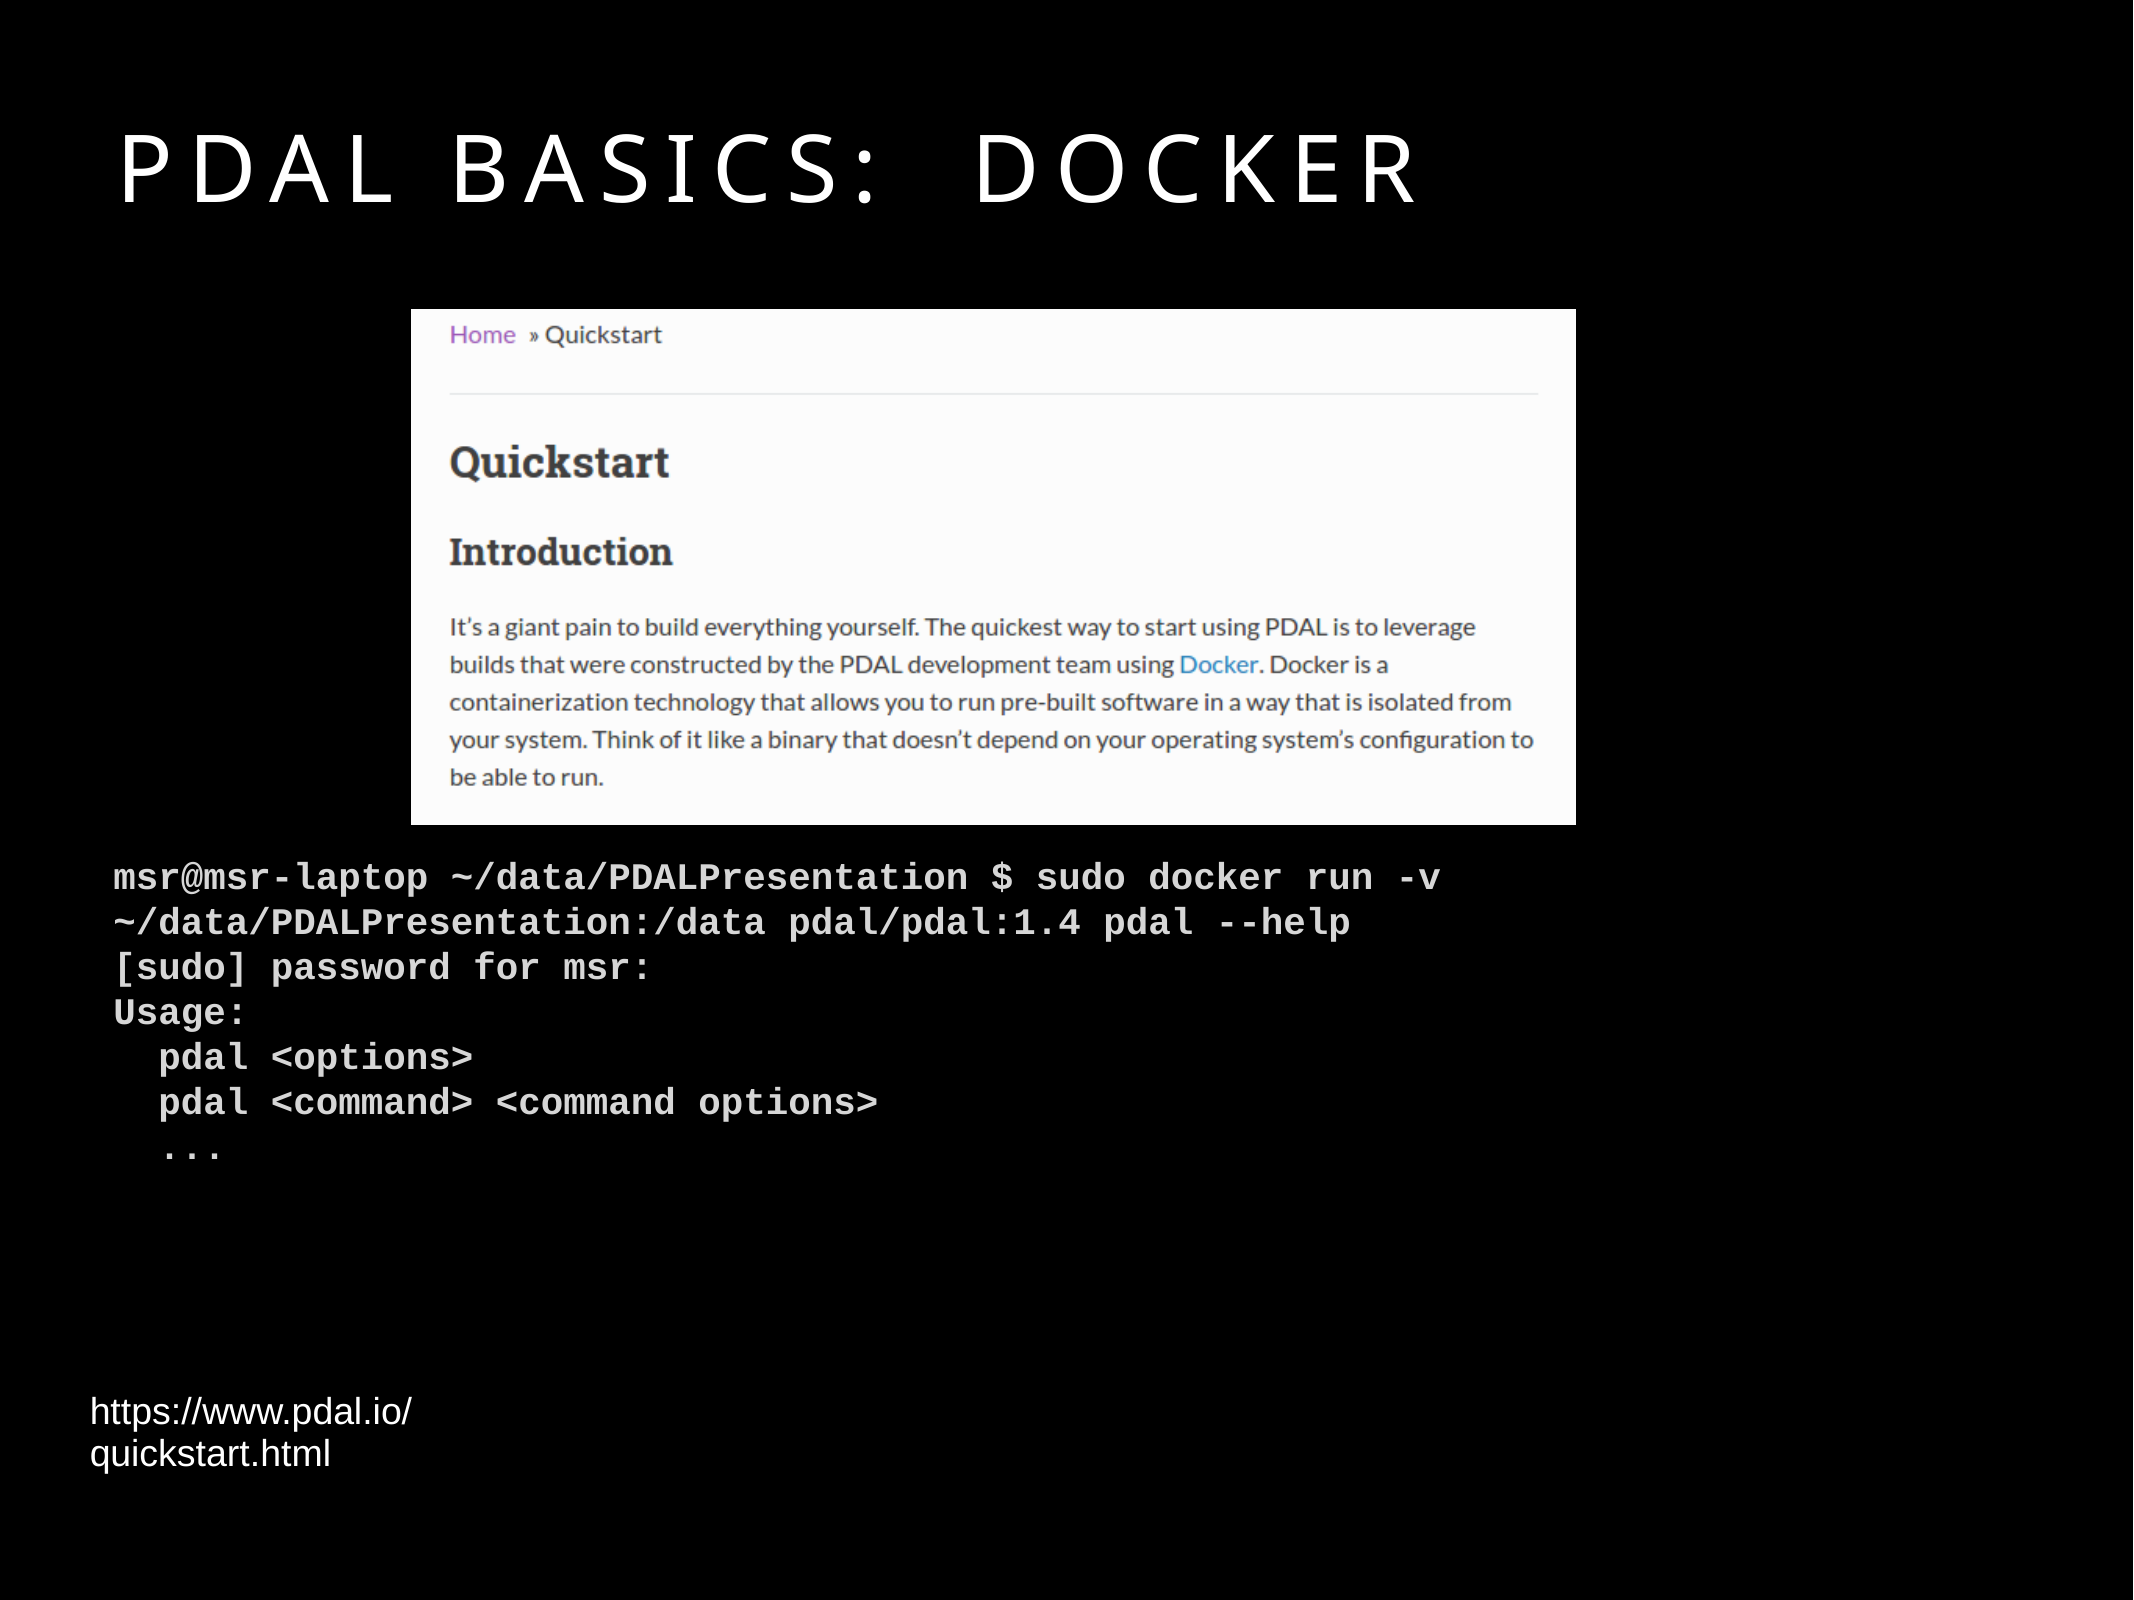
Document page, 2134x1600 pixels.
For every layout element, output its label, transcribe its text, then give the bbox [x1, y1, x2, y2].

text_box msr@msr-laptop ~/data/PDALPresentation $ sudo docker run -v ~/data/PDALPresentation:/data pdal/pdal:1.4 pdal --help [sudo] password for msr: Usage: pdal <options> pdal <command> <command options> ... [105, 843, 1902, 1176]
text_box https://www.pdal.io/quickstart.html [75, 1383, 669, 1441]
title PDAL Basics: Docker [108, 99, 2025, 334]
picture [411, 309, 1576, 826]
